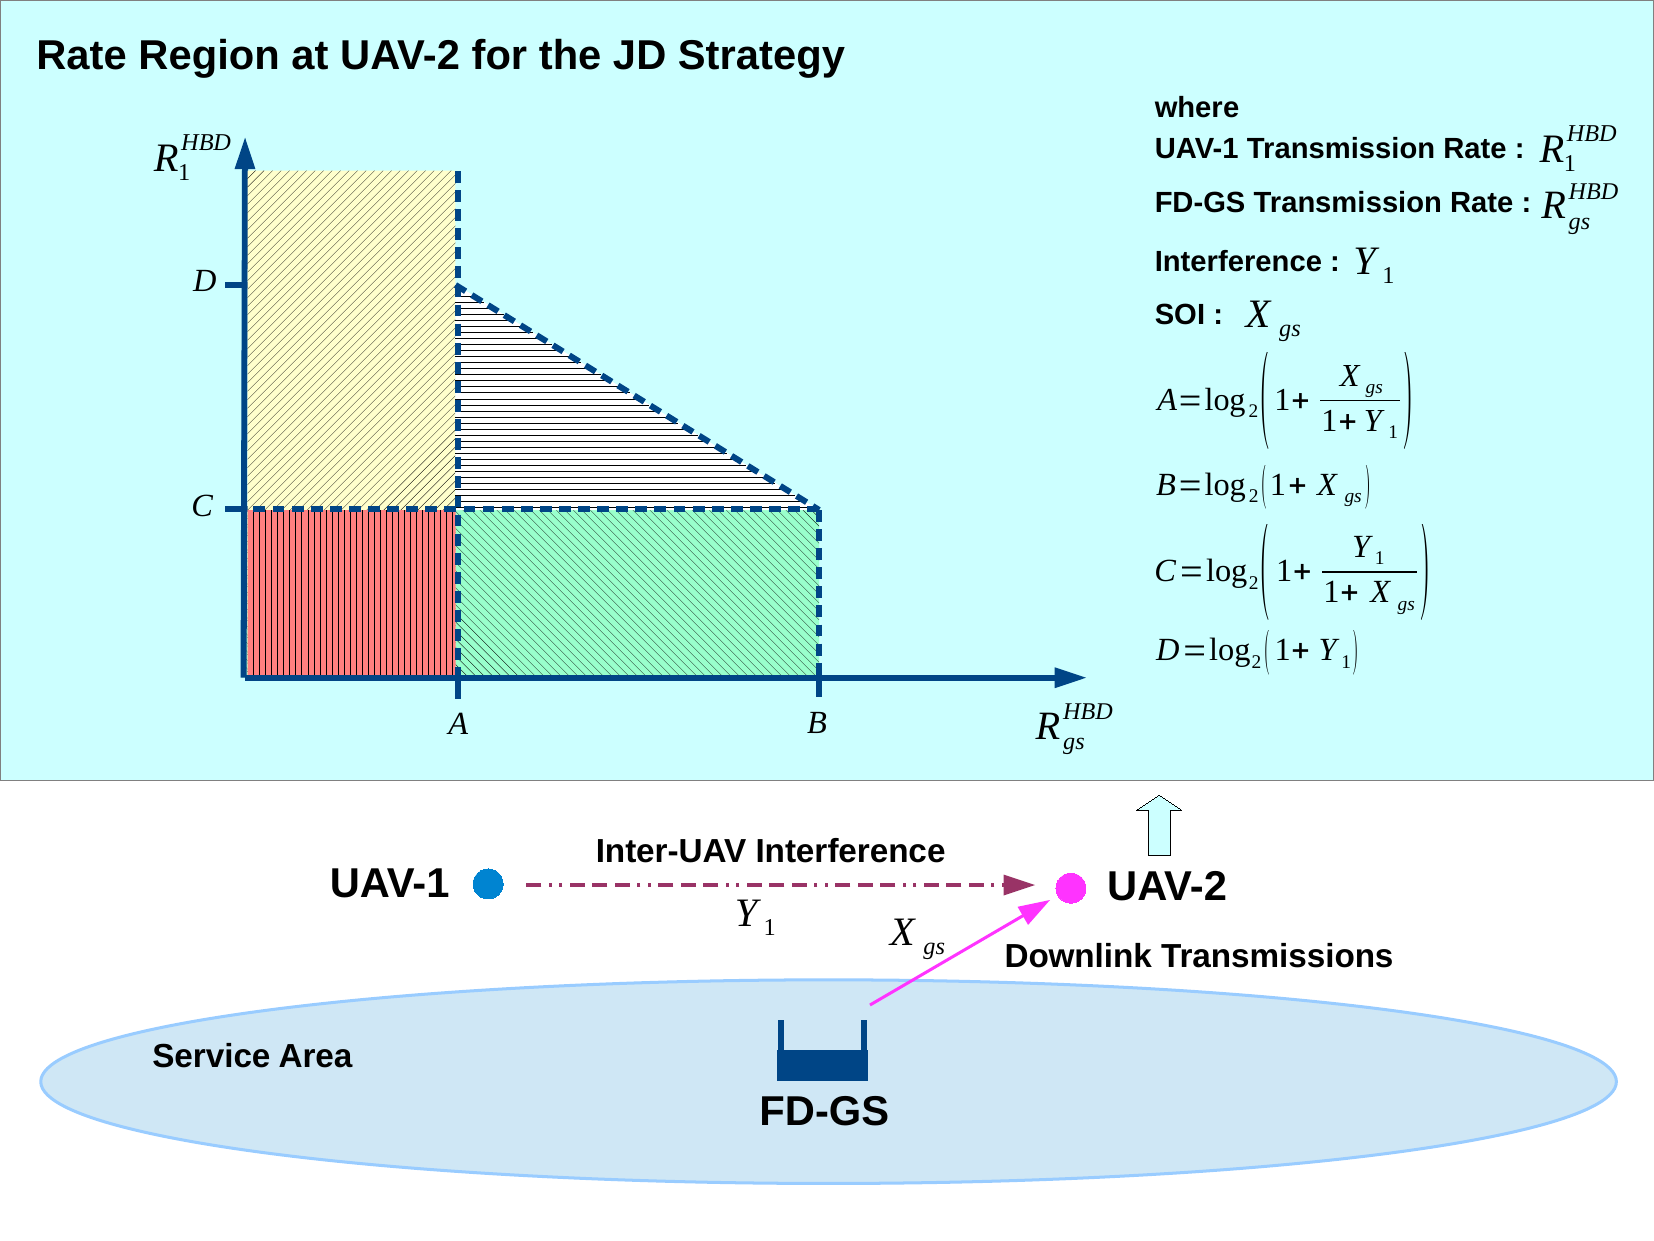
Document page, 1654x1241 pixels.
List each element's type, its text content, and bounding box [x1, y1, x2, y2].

chart [1347, 237, 1400, 290]
text_box UAV-1 Transmission Rate : [1140, 125, 1530, 178]
text_box FD-GS Transmission Rate : [1140, 178, 1547, 241]
chart [185, 487, 222, 524]
text_box [40, 979, 1617, 1184]
chart [439, 705, 474, 743]
chart [144, 129, 237, 187]
chart [879, 909, 952, 962]
chart [1148, 524, 1440, 620]
text_box [1055, 873, 1086, 904]
text_box where [1140, 83, 1290, 147]
chart [1148, 630, 1368, 676]
chart [728, 889, 782, 942]
chart [799, 704, 835, 741]
text_box FD-GS [744, 1080, 905, 1143]
chart [1148, 465, 1379, 511]
text_box Service Area [137, 1030, 366, 1091]
text_box [1136, 795, 1182, 856]
chart [1235, 291, 1308, 343]
chart [1026, 698, 1119, 755]
text_box Downlink Transmissions [989, 930, 1411, 993]
chart [1530, 119, 1624, 235]
text_box [0, 0, 1654, 781]
text_box Inter-UAV Interference [581, 825, 961, 886]
text_box Interference : [1140, 237, 1355, 300]
text_box [473, 868, 504, 899]
chart [185, 262, 224, 300]
text_box SOI : [1140, 290, 1290, 353]
text_box UAV-2 [1080, 855, 1243, 918]
text_box UAV-1 [315, 852, 465, 916]
chart [1148, 352, 1423, 449]
text_box Rate Region at UAV-2 for the JD Strategy [21, 24, 860, 87]
